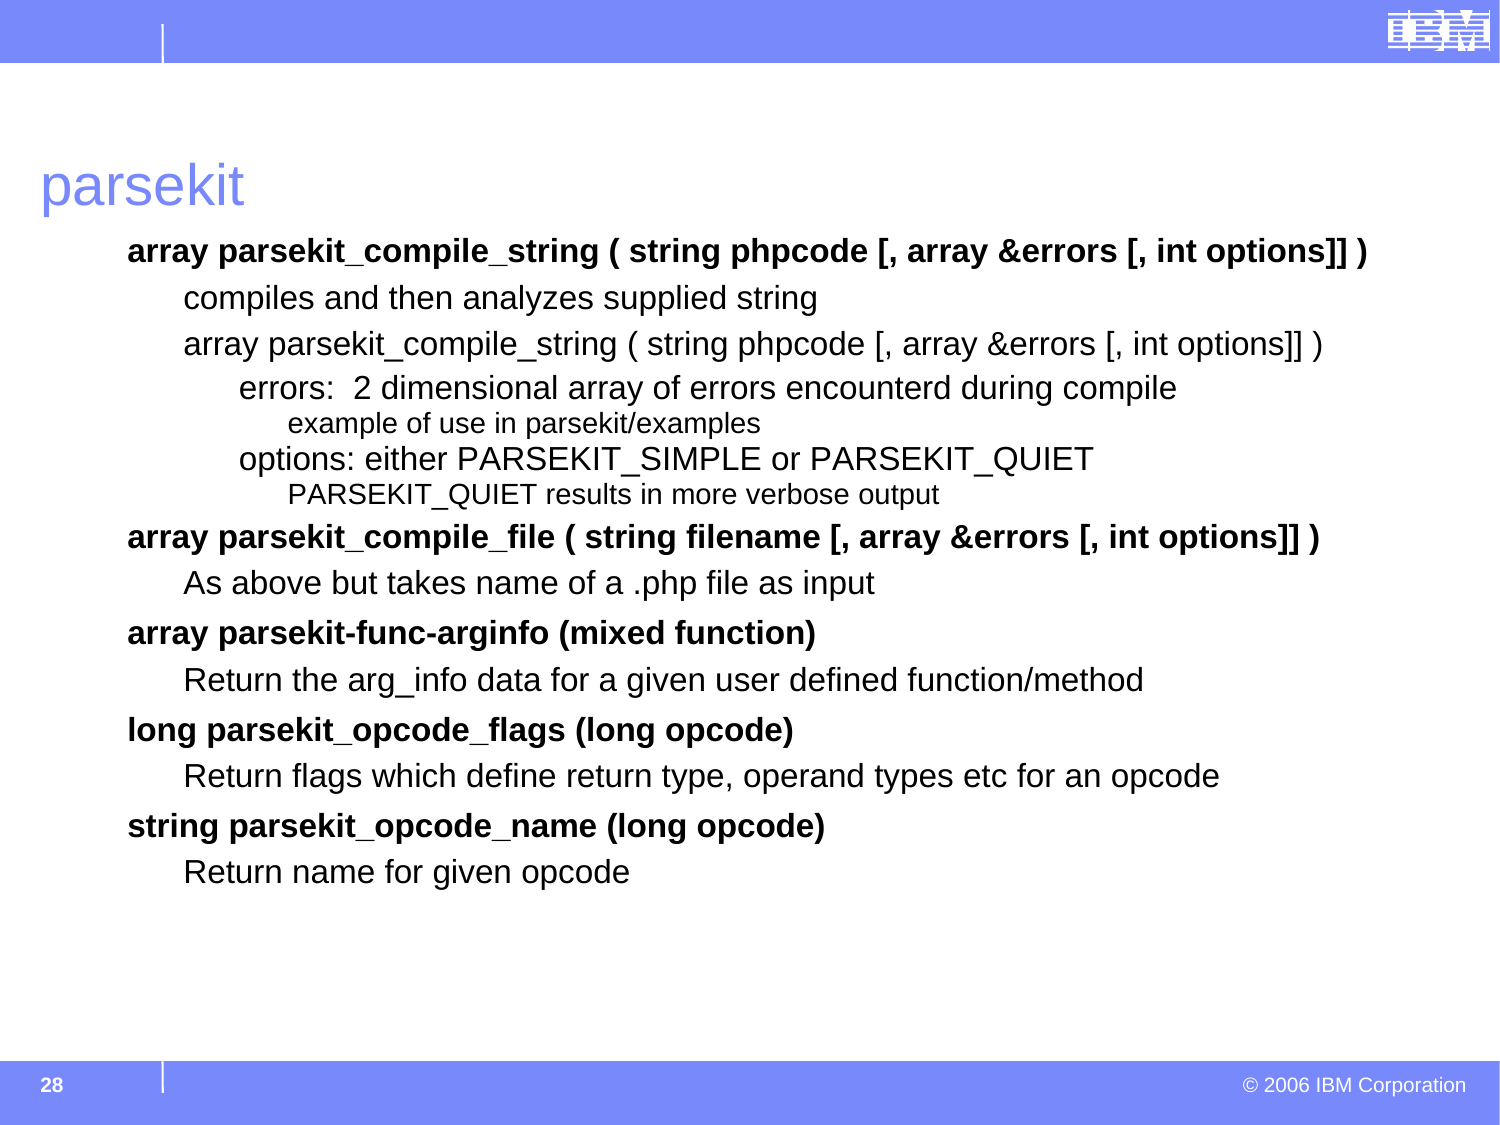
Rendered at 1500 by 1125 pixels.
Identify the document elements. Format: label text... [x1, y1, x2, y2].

title parsekit [25, 123, 1378, 225]
list array parsekit_compile_string ( string phpcode [, array &errors [, int options]] )‏ compiles and then analyzes supplied string array parsekit_compile_string ( string phpcode [, array &errors [, int options]] )‏ errors: 2 dimensional array of errors encounterd during compile example of use in parsekit/examples options: either PARSEKIT_SIMPLE or PARSEKIT_QUIET PARSEKIT_QUIET results in more verbose output array parsekit_compile_file ( string filename [, array &errors [, int options]] )‏ As above but takes name of a .php file as input array parsekit-func-arginfo (mixed function)‏ Return the arg_info data for a given user defined function/method long parsekit_opcode_flags (long opcode)‏ Return flags which define return type, operand types etc for an opcode string parsekit_opcode_name (long opcode)‏ Return name for given opcode [112, 231, 1388, 1125]
